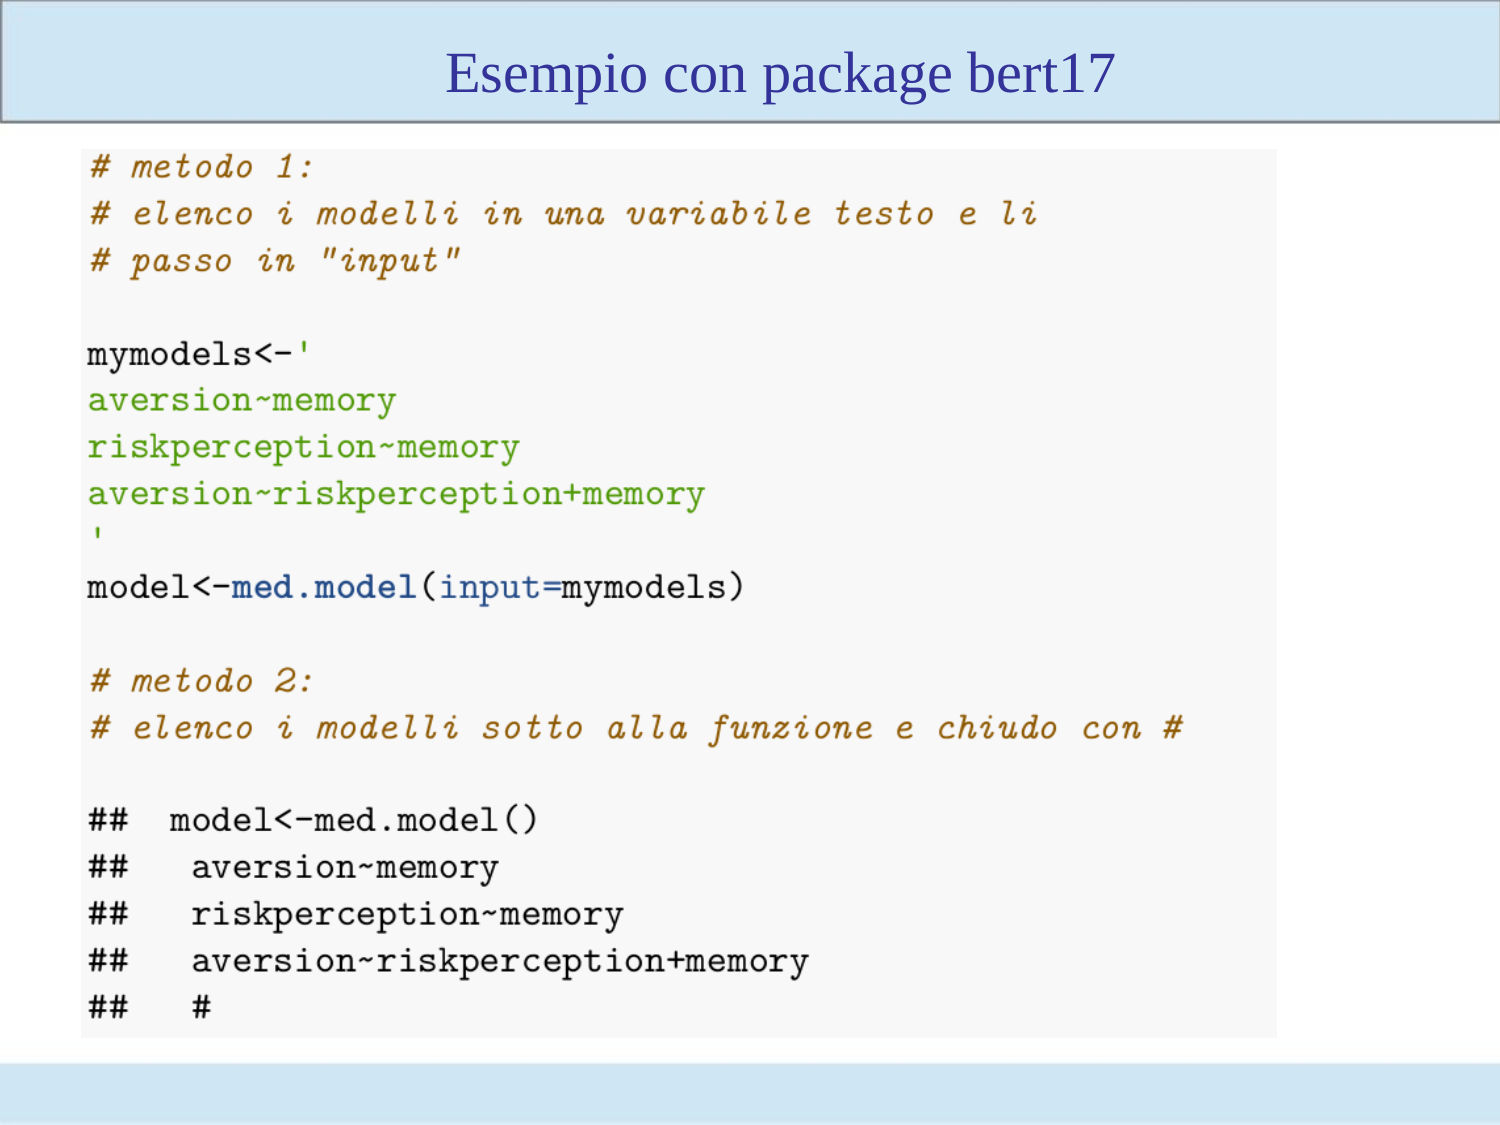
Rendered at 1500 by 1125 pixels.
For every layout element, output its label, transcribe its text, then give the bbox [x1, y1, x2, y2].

title Esempio con package bert17 [249, 21, 1313, 117]
picture [0, 0, 1500, 1125]
